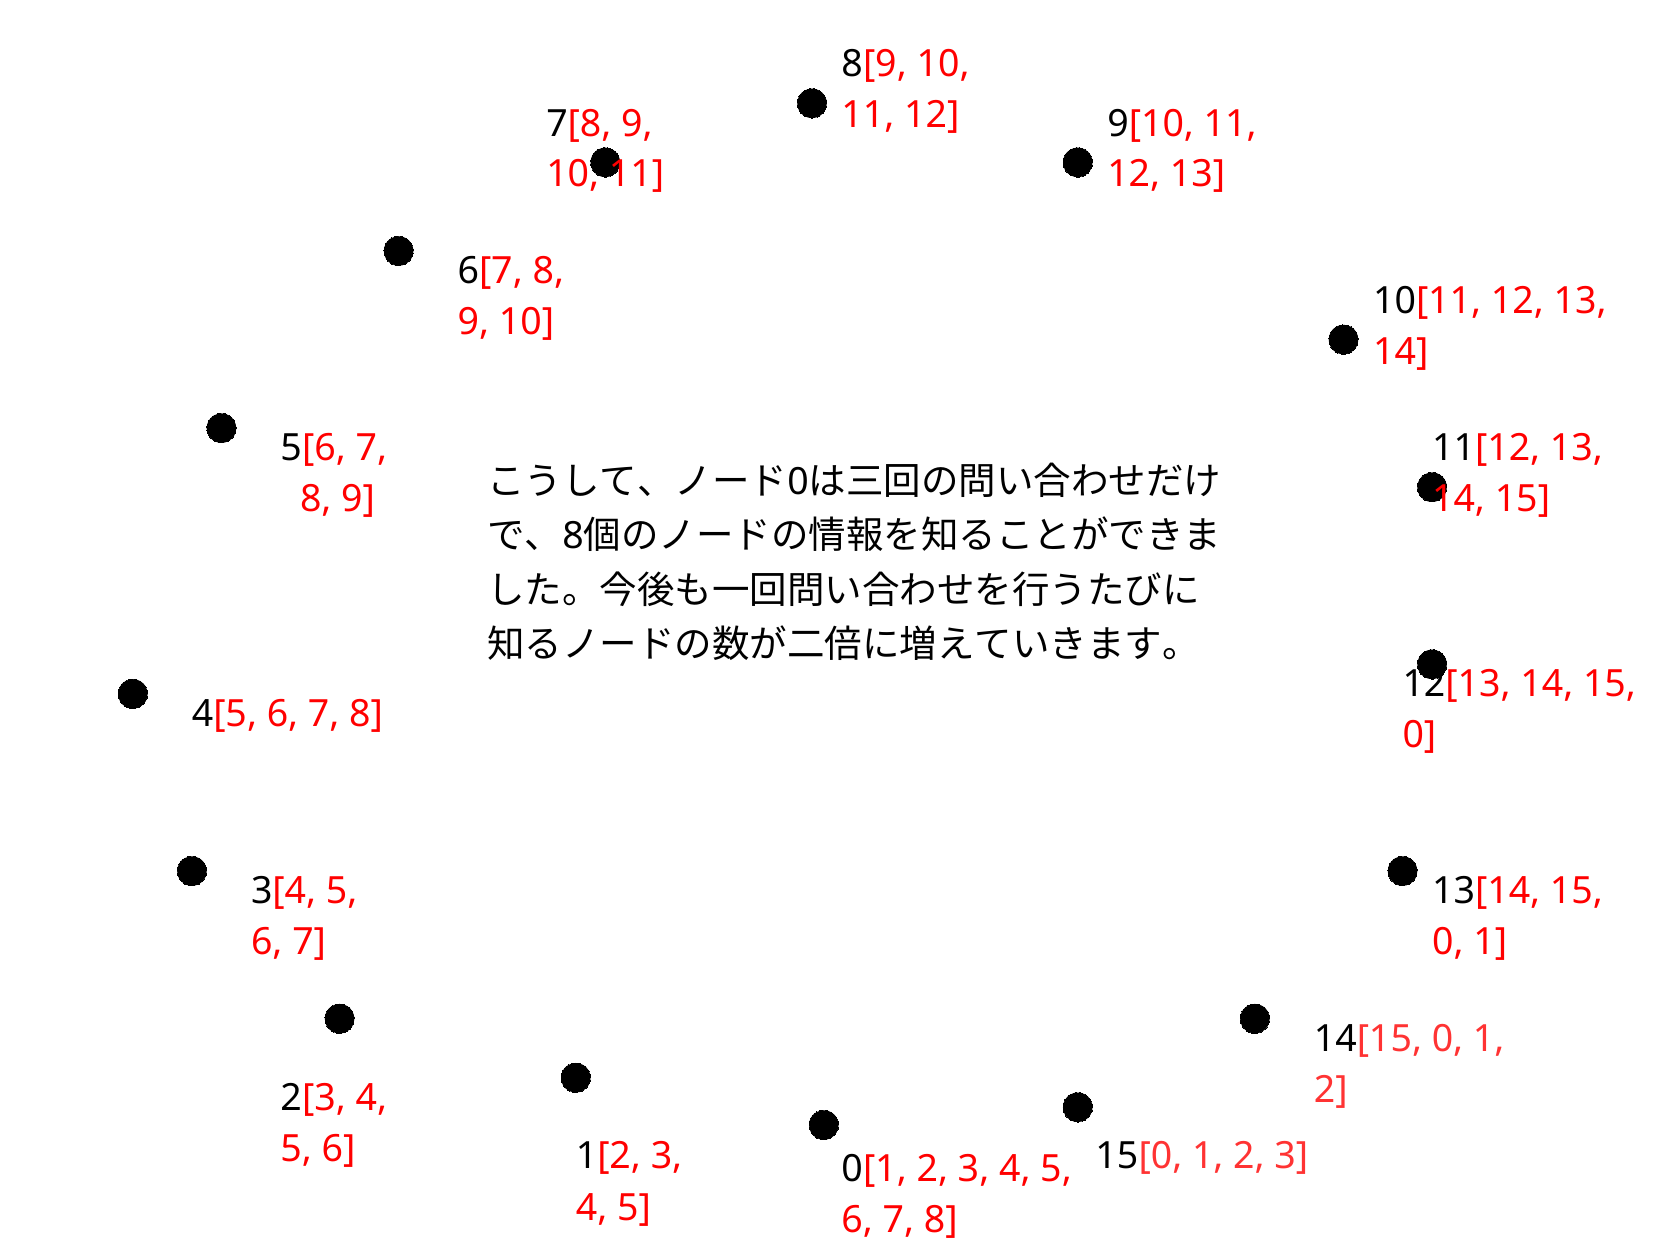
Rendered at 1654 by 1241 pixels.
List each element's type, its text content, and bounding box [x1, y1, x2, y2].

text_box 8[9, 10, 11, 12] [826, 28, 1004, 134]
text_box [1062, 1092, 1093, 1123]
text_box 9[10, 11, 12, 13] [1092, 88, 1300, 193]
text_box 4[5, 6, 7, 8] [177, 678, 502, 739]
text_box 7[8, 9, 10, 11] [531, 88, 709, 193]
text_box 13[14, 15, 0, 1] [1417, 856, 1654, 961]
text_box 1[2, 3, 4, 5] [561, 1121, 739, 1226]
text_box [118, 679, 148, 709]
text_box [383, 236, 414, 266]
text_box 2[3, 4, 5, 6] [265, 1062, 443, 1168]
text_box [1328, 324, 1358, 355]
text_box 14[15, 0, 1, 2] [1299, 1003, 1536, 1109]
text_box [324, 1003, 355, 1034]
text_box [561, 1062, 591, 1093]
text_box こうして、ノード0は三回の問い合わせだけで、8個のノードの情報を知ることができました。今後も一回問い合わせを行うたびに知るノードの数が二倍に増えていきます。 [472, 443, 1241, 638]
text_box 6[7, 8, 9, 10] [442, 236, 621, 341]
text_box 11[12, 13, 14, 15] [1417, 413, 1654, 518]
text_box [206, 413, 237, 443]
text_box 15[0, 1, 2, 3] [1080, 1121, 1388, 1182]
text_box [797, 88, 826, 119]
text_box 10[11, 12, 13, 14] [1358, 265, 1625, 371]
text_box [1240, 1003, 1270, 1034]
text_box 0[1, 2, 3, 4, 5, 6, 7, 8] [826, 1133, 1123, 1239]
text_box [1387, 856, 1417, 886]
text_box [177, 856, 207, 886]
text_box 12[13, 14, 15, 0] [1387, 649, 1654, 754]
text_box 5[6, 7, 8, 9] [265, 412, 562, 518]
text_box [1062, 147, 1092, 178]
text_box [809, 1110, 839, 1140]
text_box 3[4, 5, 6, 7] [236, 856, 414, 961]
